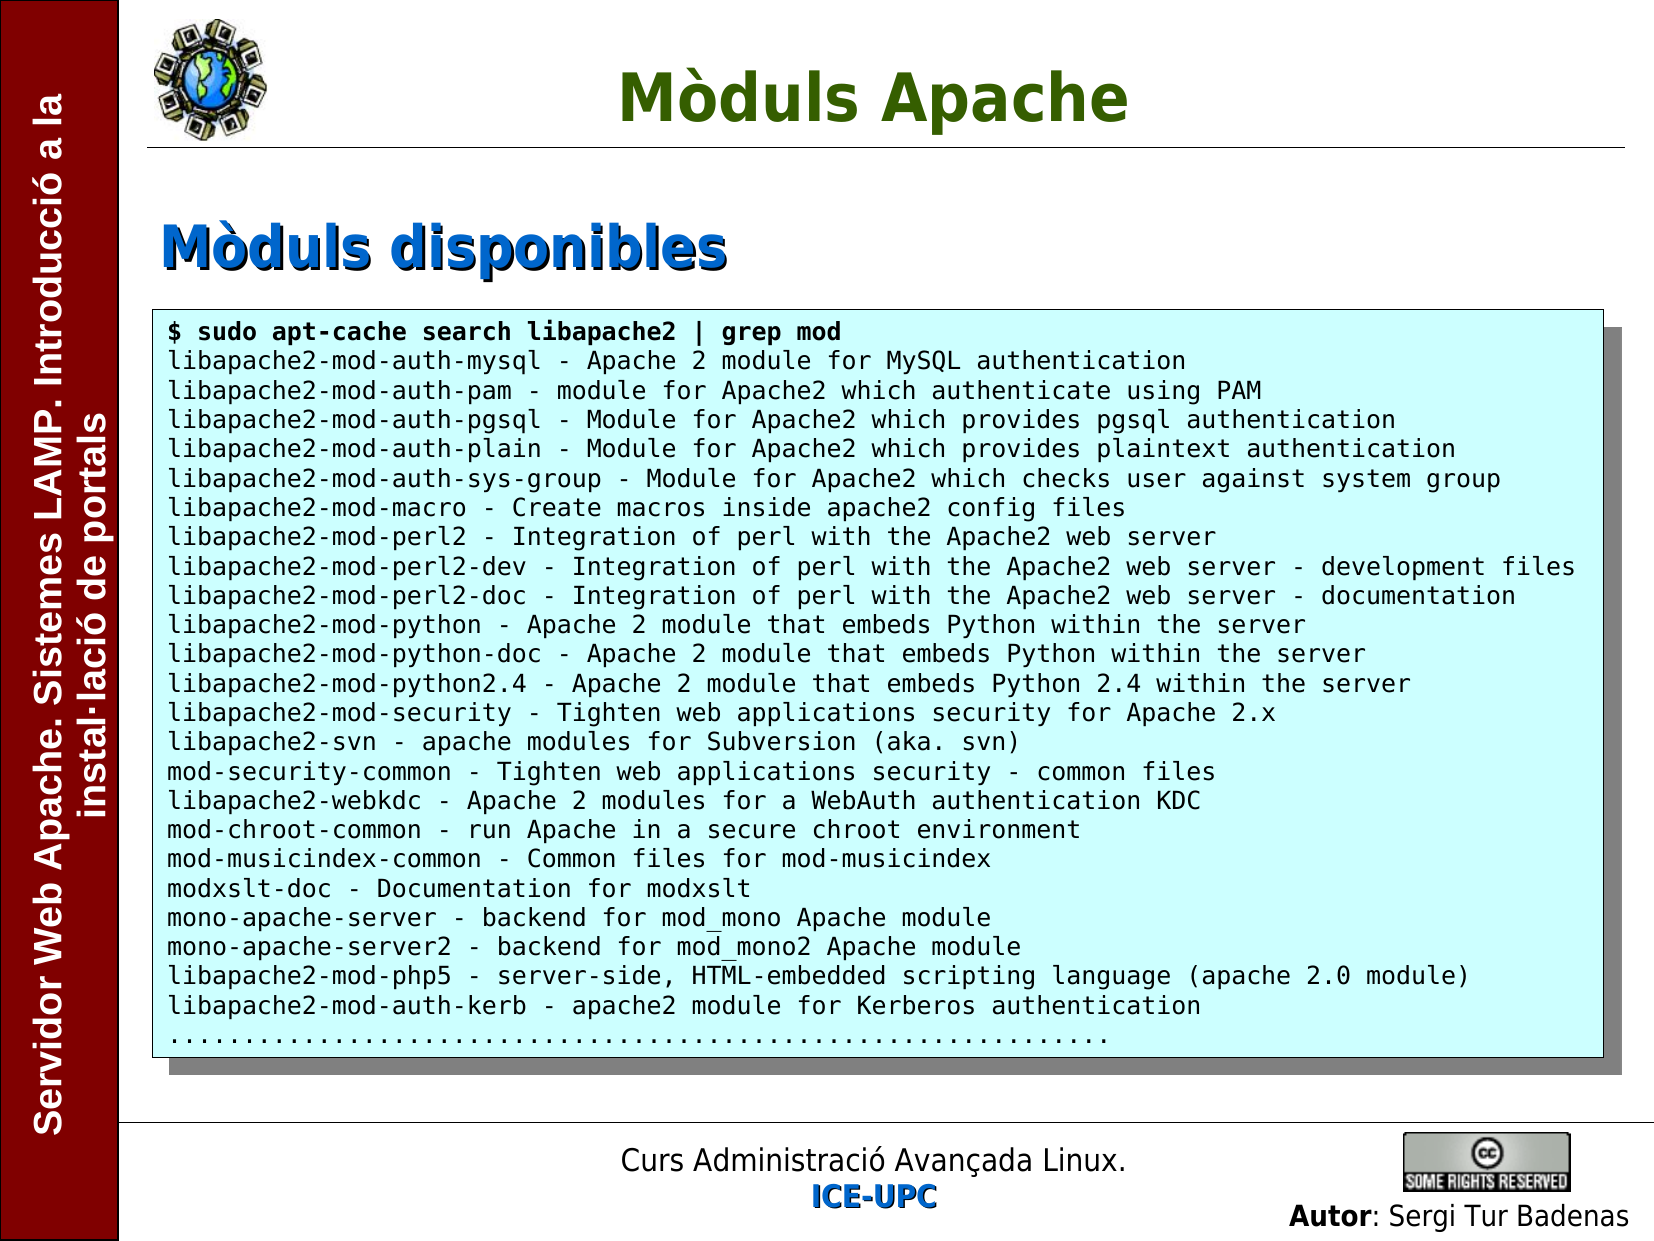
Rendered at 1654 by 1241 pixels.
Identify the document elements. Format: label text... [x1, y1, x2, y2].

title Mòduls Apache [129, 56, 1619, 141]
picture [1403, 1132, 1571, 1192]
picture [154, 19, 268, 56]
list Mòduls disponibles [141, 213, 1630, 1049]
text_box $ sudo apt-cache search libapache2 | grep mod libapache2-mod-auth-mysql - Apache 2 module for MySQL authentication libapache2-mod-auth-pam - module for Apache2 which authenticate using PAM libapache2-mod-auth-pgsql - Module for Apache2 which provides pgsql authentication libapache2-mod-auth-plain - Module for Apache2 which provides plaintext authentication libapache2-mod-auth-sys-group - Module for Apache2 which checks user against system group libapache2-mod-macro - Create macros inside apache2 config files libapache2-mod-perl2 - Integration of perl with the Apache2 web server libapache2-mod-perl2-dev - Integration of perl with the Apache2 web server - development files libapache2-mod-perl2-doc - Integration of perl with the Apache2 web server - documentation libapache2-mod-python - Apache 2 module that embeds Python within the server libapache2-mod-python-doc - Apache 2 module that embeds Python within the server libapache2-mod-python2.4 - Apache 2 module that embeds Python 2.4 within the server libapache2-mod-security - Tighten web applications security for Apache 2.x libapache2-svn - apache modules for Subversion (aka. svn) mod-security-common - Tighten web applications security - common files libapache2-webkdc - Apache 2 modules for a WebAuth authentication KDC mod-chroot-common - run Apache in a secure chroot environment mod-musicindex-common - Common files for mod-musicindex modxslt-doc - Documentation for modxslt mono-apache-server - backend for mod_mono Apache module mono-apache-server2 - backend for mod_mono2 Apache module libapache2-mod-php5 - server-side, HTML-embedded scripting language (apache 2.0 module) libapache2-mod-auth-kerb - apache2 module for Kerberos authentication ............................................................... [152, 309, 1604, 1058]
